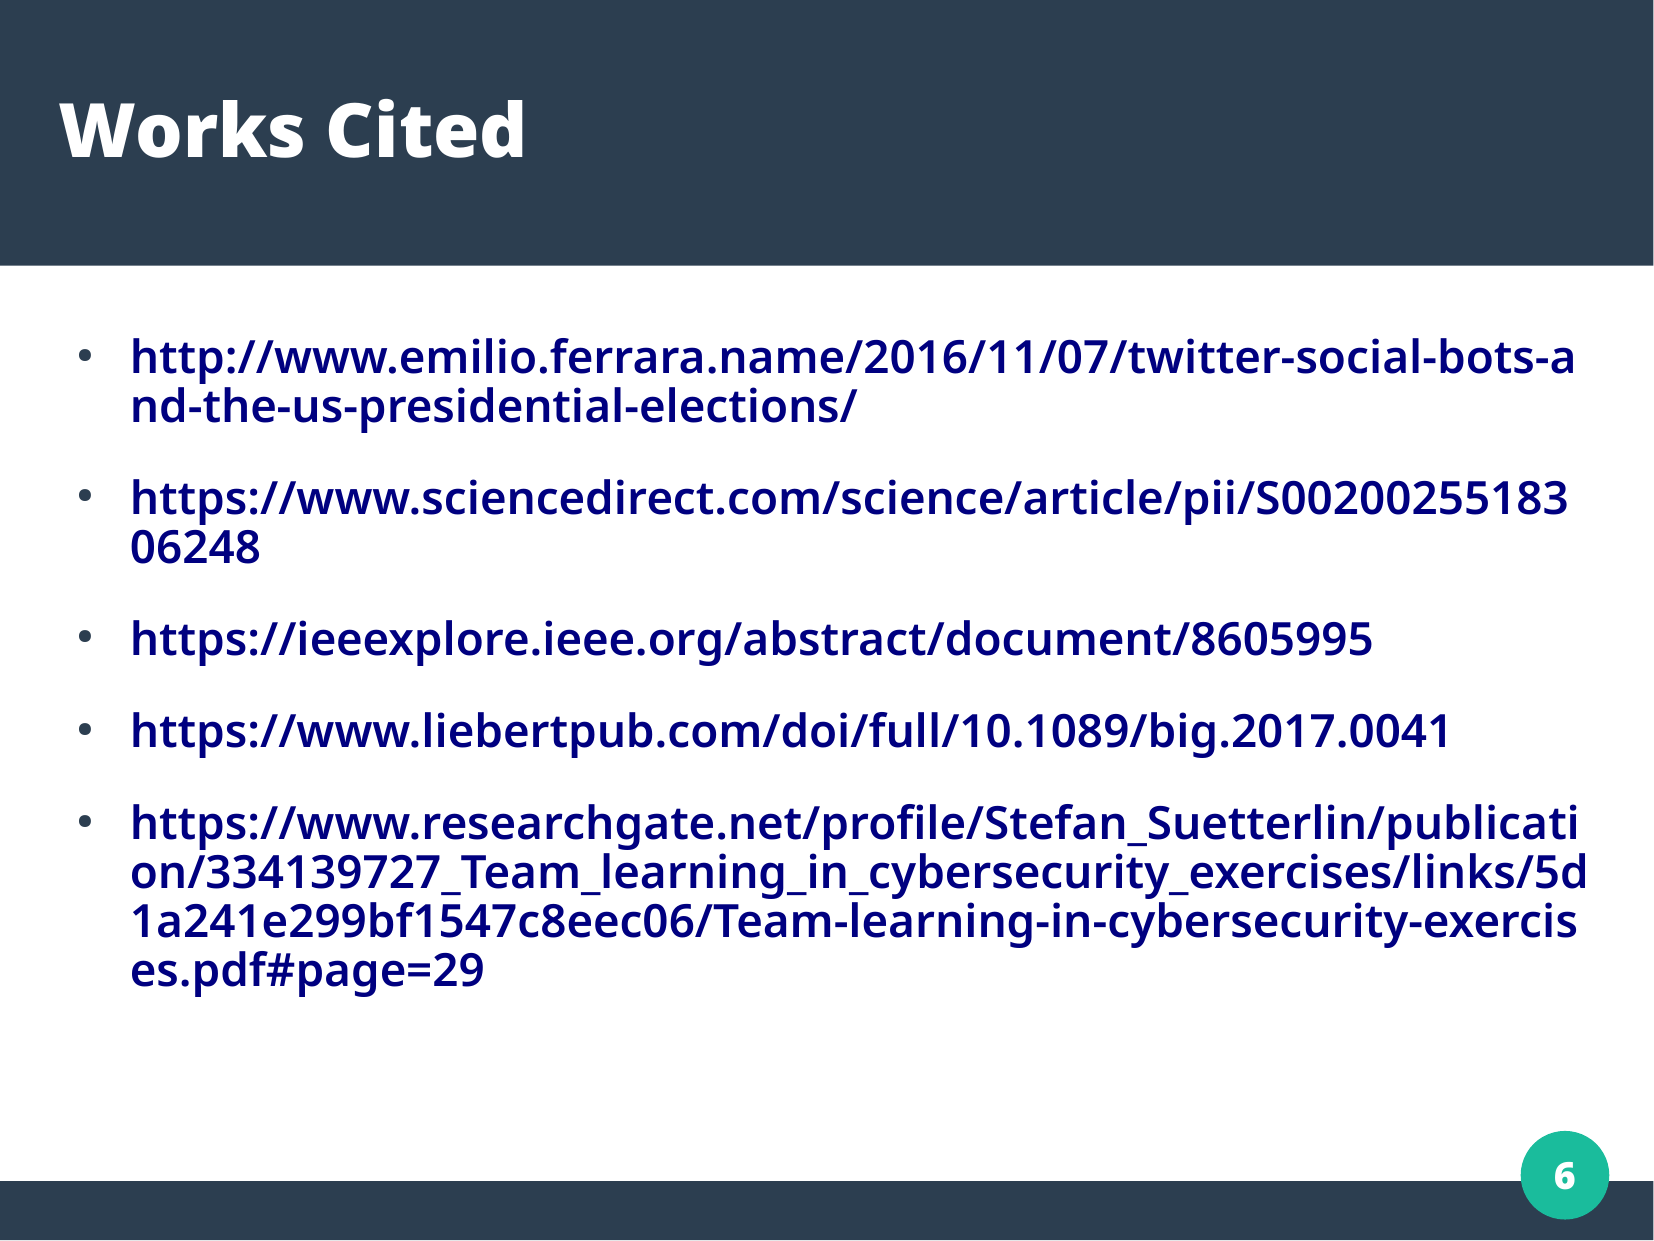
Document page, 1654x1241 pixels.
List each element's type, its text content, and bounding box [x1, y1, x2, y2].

list http://www.emilio.ferrara.name/2016/11/07/twitter-social-bots-and-the-us-presidential-elections/ https://www.sciencedirect.com/science/article/pii/S0020025518306248 https://ieeexplore.ieee.org/abstract/document/8605995 https://www.liebertpub.com/doi/full/10.1089/big.2017.0041 https://www.researchgate.net/profile/Stefan_Suetterlin/publication/334139727_Team_learning_in_cybersecurity_exercises/links/5d1a241e299bf1547c8eec06/Team-learning-in-cybersecurity-exercises.pdf#page=29 [59, 324, 1595, 1152]
title Works Cited [59, 49, 1595, 207]
